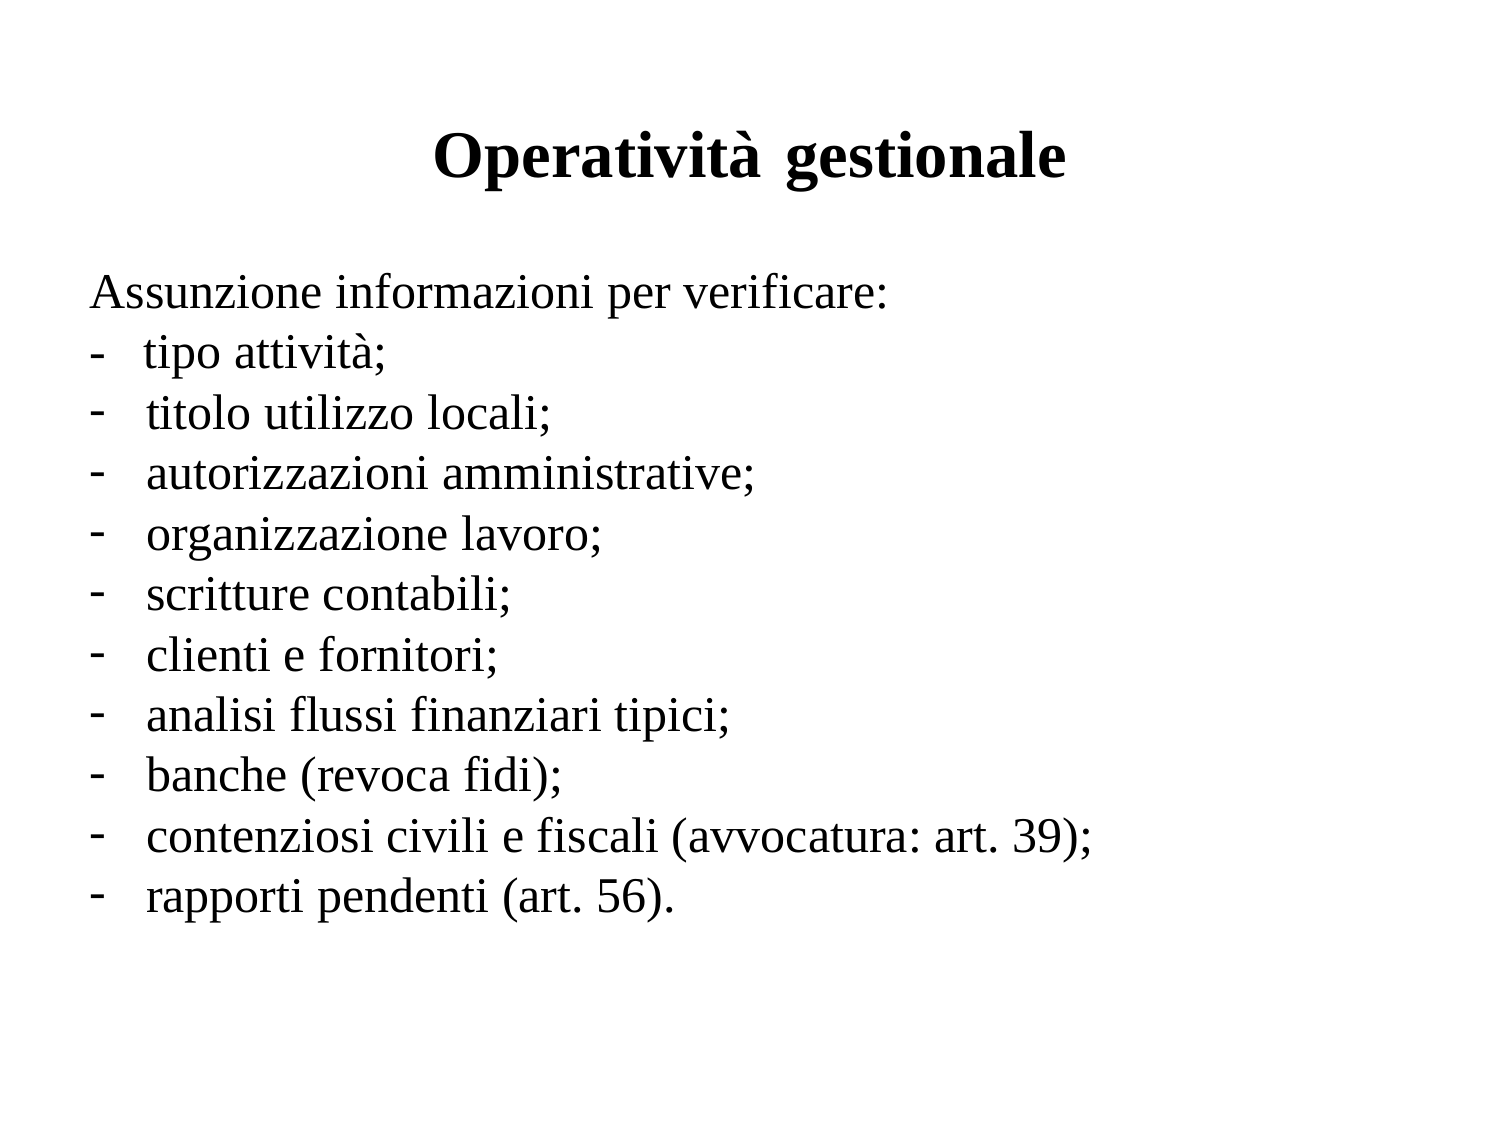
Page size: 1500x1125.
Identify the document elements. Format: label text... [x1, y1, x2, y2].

list Assunzione informazioni per verificare: - tipo attività; titolo utilizzo locali; autorizzazioni amministrative; organizzazione lavoro; scritture contabili; clienti e fornitori; analisi flussi finanziari tipici; banche (revoca fidi); contenziosi civili e fiscali (avvocatura: art. 39); rapporti pendenti (art. 56). [75, 262, 1426, 1005]
title Operatività gestionale [75, 45, 1426, 233]
